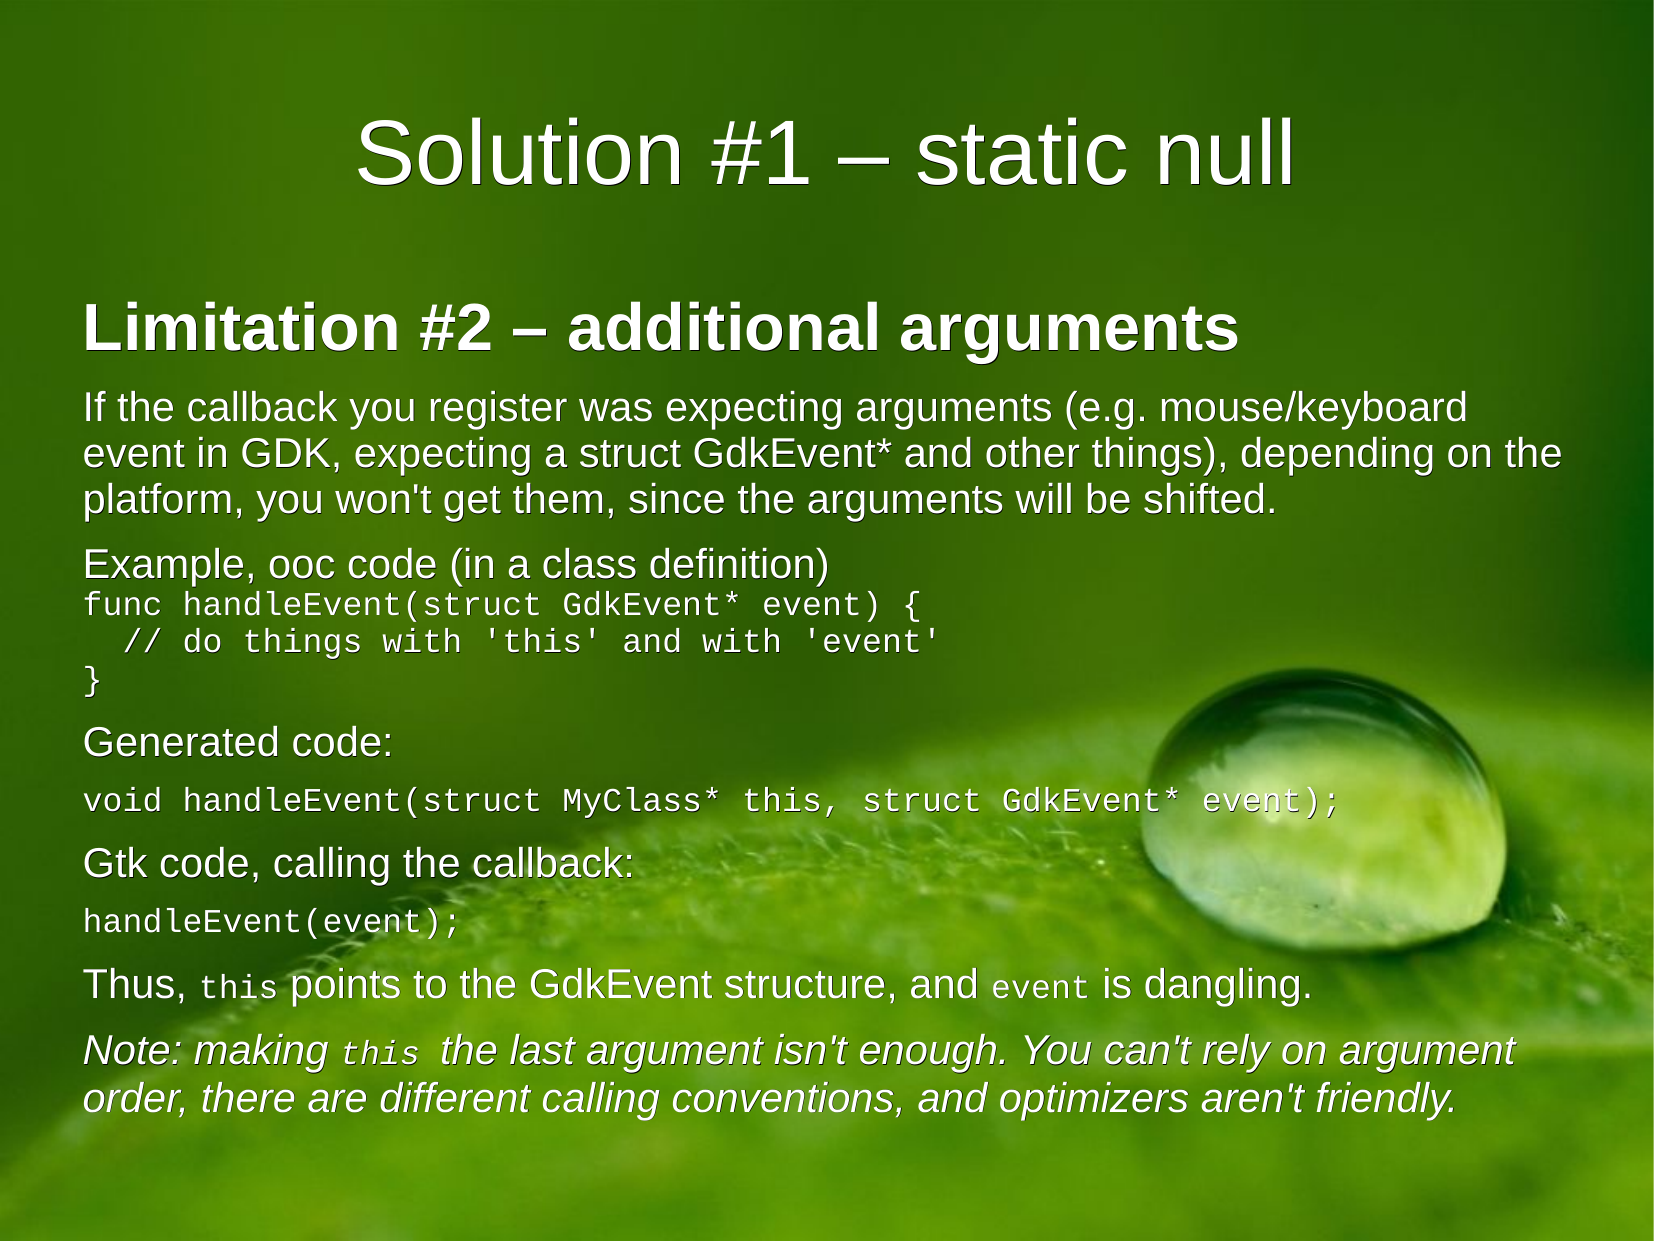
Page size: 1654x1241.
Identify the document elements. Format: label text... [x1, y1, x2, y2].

title Solution #1 – static null [82, 56, 1571, 250]
list Limitation #2 – additional arguments If the callback you register was expecting arguments (e.g. mouse/keyboard event in GDK, expecting a struct GdkEvent* and other things), depending on the platform, you won't get them, since the arguments will be shifted. Example, ooc code (in a class definition) func handleEvent(struct GdkEvent* event) { // do things with 'this' and with 'event' } Generated code: void handleEvent(struct MyClass* this, struct GdkEvent* event); Gtk code, calling the callback: handleEvent(event); Thus, this points to the GdkEvent structure, and event is dangling. Note: making this the last argument isn't enough. You can't rely on argument order, there are different calling conventions, and optimizers aren't friendly. [82, 290, 1571, 1121]
picture [0, 0, 1654, 1241]
